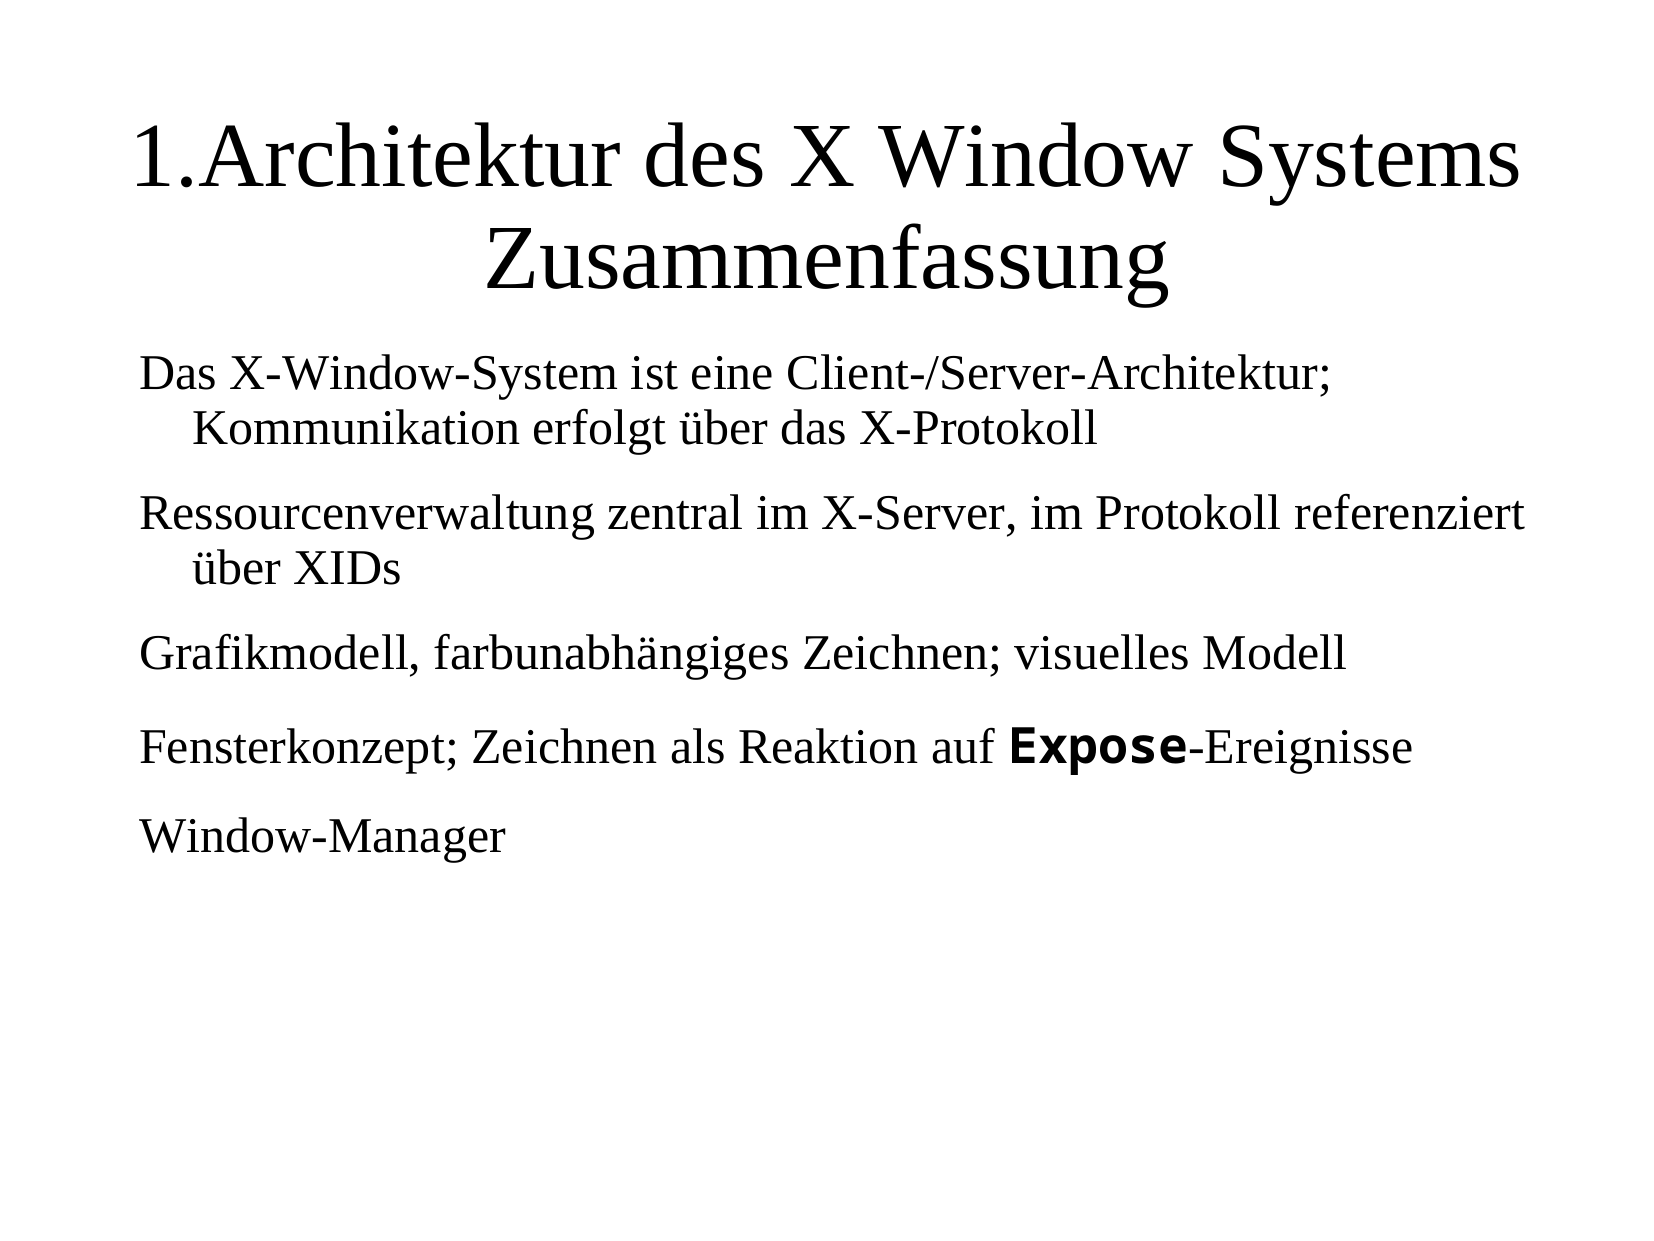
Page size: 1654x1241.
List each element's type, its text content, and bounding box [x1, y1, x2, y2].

title 1.Architektur des X Window Systems Zusammenfassung [121, 102, 1534, 311]
list Das X-Window-System ist eine Client-/Server-Architektur; Kommunikation erfolgt über das X-Protokoll Ressourcenverwaltung zentral im X-Server, im Protokoll referenziert über XIDs Grafikmodell, farbunabhängiges Zeichnen; visuelles Modell Fensterkonzept; Zeichnen als Reaktion auf Expose-Ereignisse Window-Manager [121, 344, 1534, 1127]
